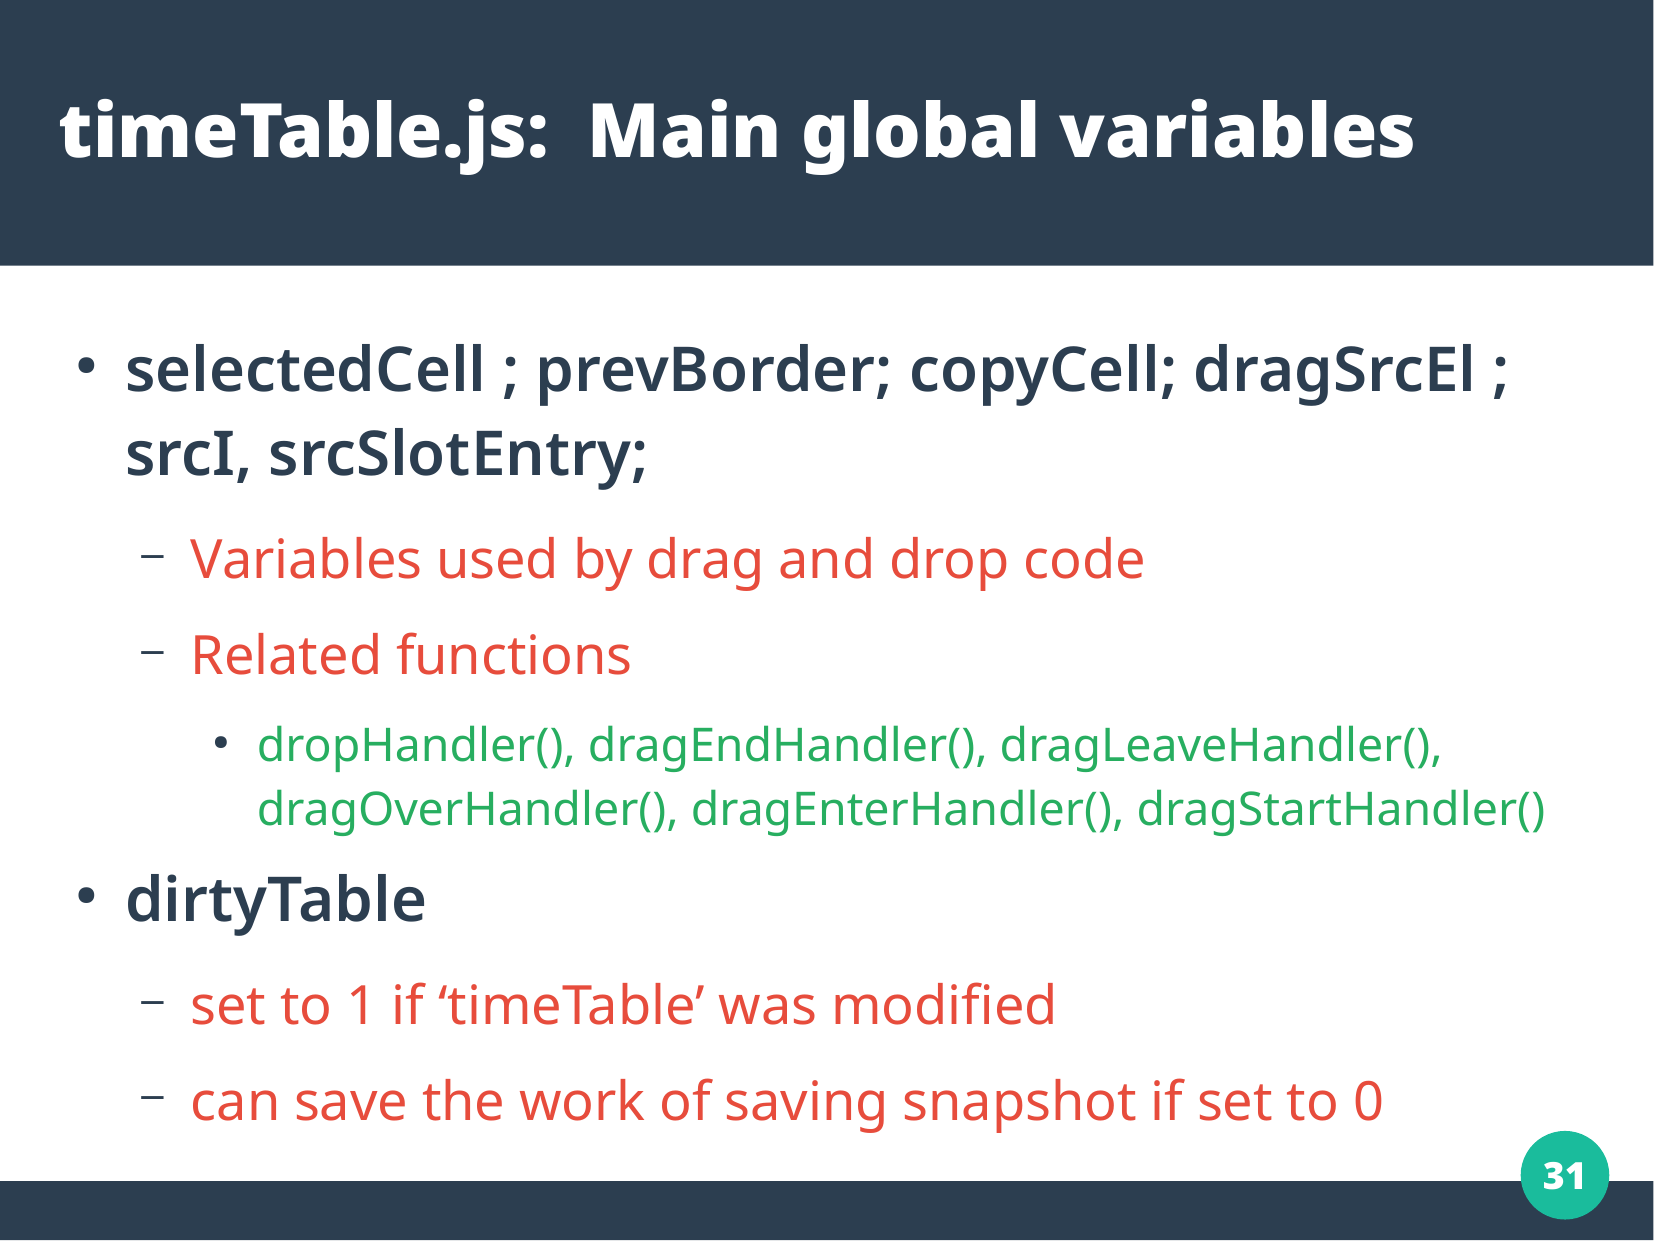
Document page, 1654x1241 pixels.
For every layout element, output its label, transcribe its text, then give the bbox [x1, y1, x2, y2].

list selectedCell ; prevBorder; copyCell; dragSrcEl ; srcI, srcSlotEntry; Variables used by drag and drop code Related functions dropHandler(), dragEndHandler(), dragLeaveHandler(), dragOverHandler(), dragEnterHandler(), dragStartHandler() dirtyTable set to 1 if ‘timeTable’ was modified can save the work of saving snapshot if set to 0 [59, 324, 1595, 1152]
title timeTable.js: Main global variables [59, 49, 1595, 207]
